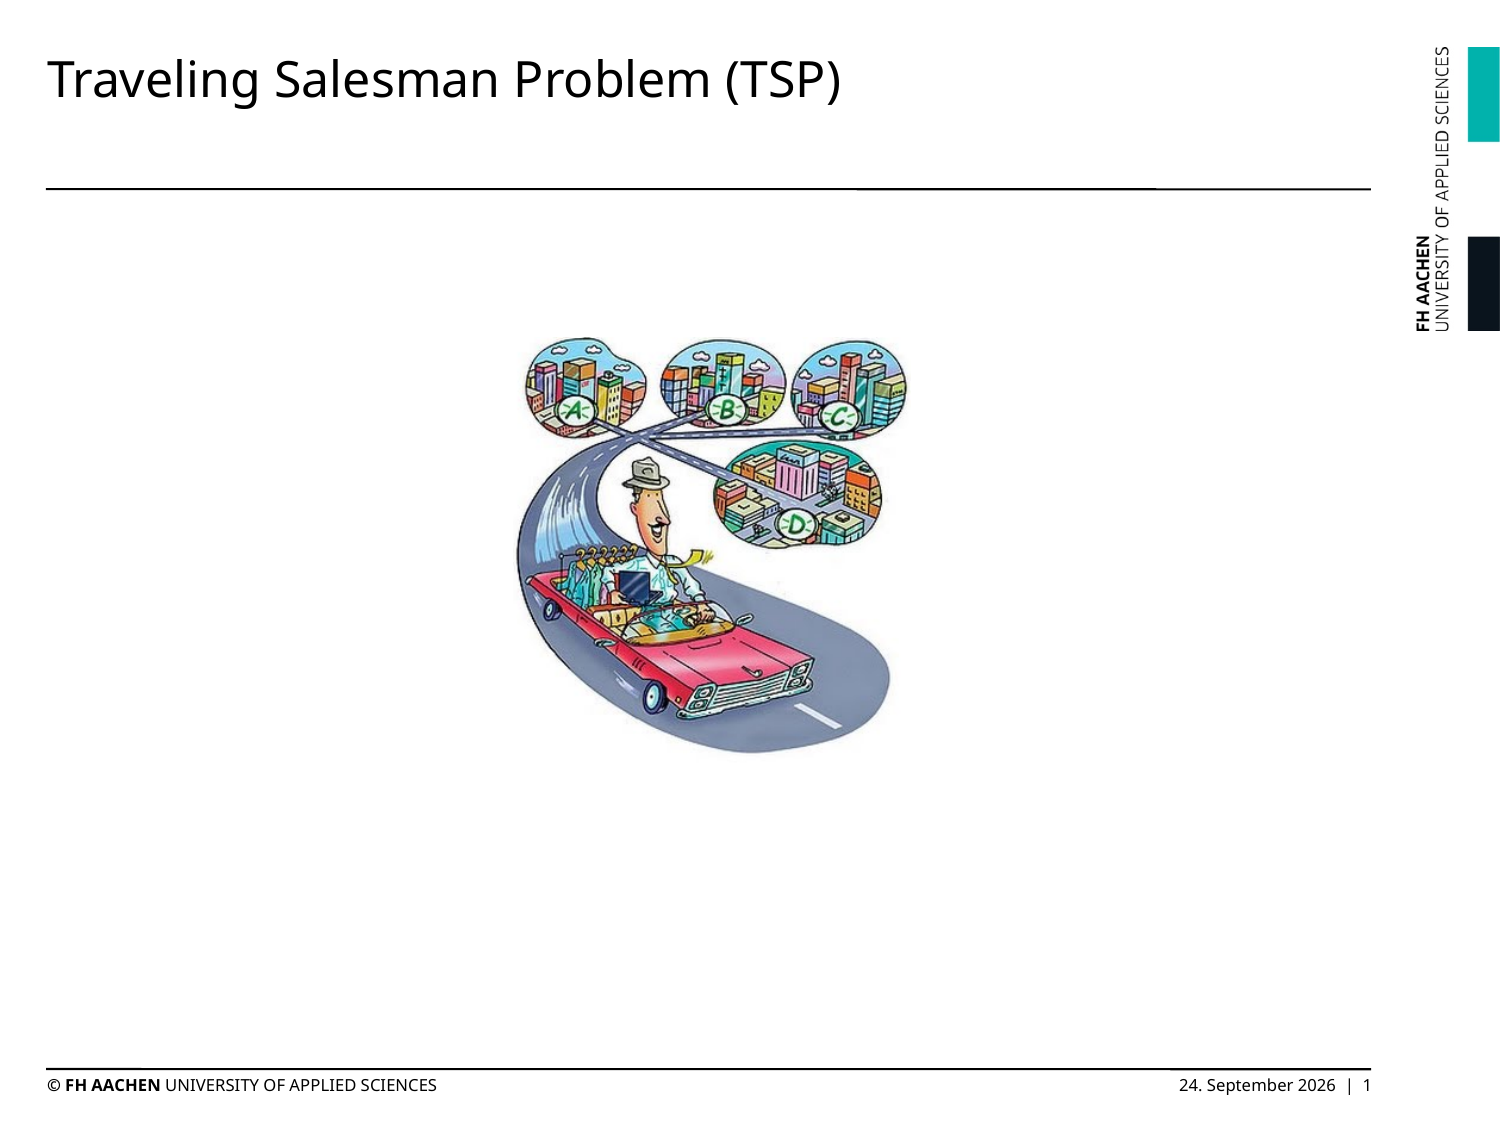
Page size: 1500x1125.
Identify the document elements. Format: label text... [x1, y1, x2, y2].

list [47, 330, 1371, 1042]
picture [1404, 47, 1500, 331]
title Traveling Salesman Problem (TSP) [47, 47, 1371, 166]
picture [513, 337, 987, 766]
